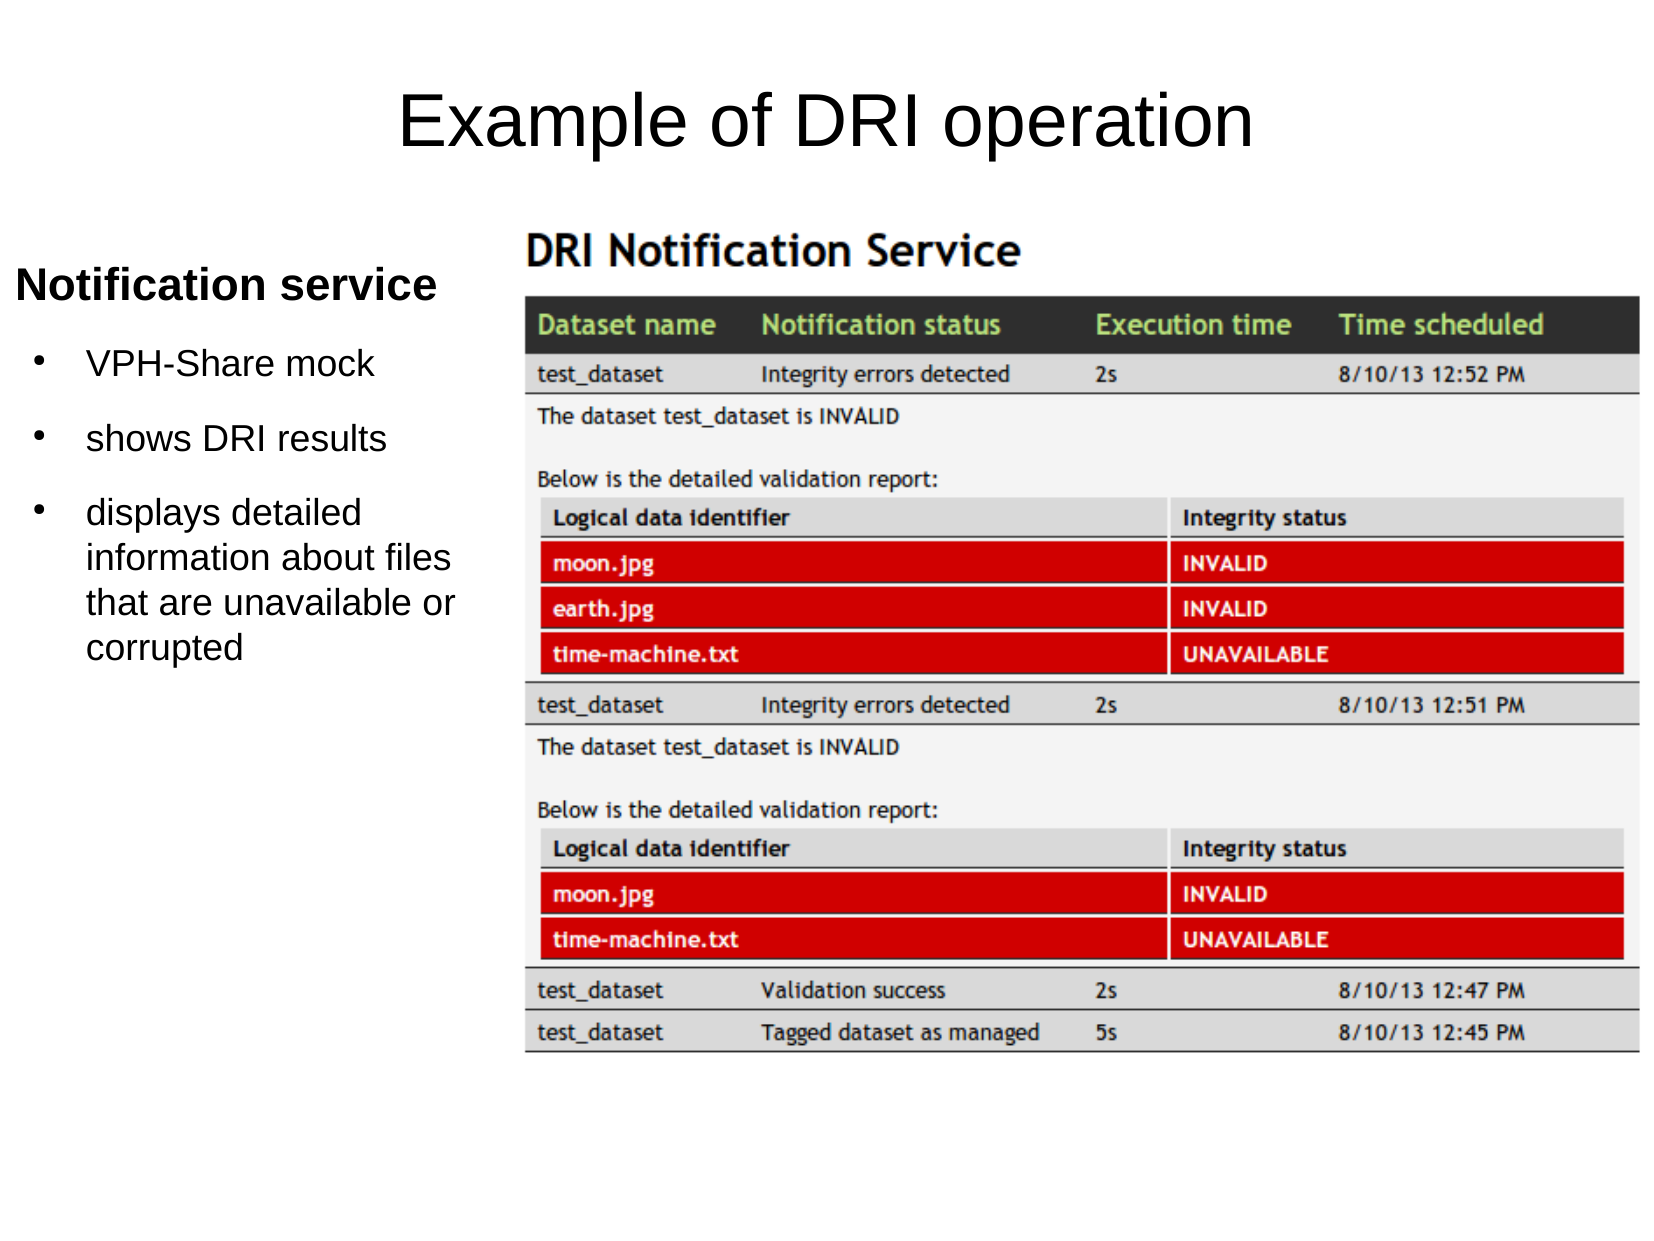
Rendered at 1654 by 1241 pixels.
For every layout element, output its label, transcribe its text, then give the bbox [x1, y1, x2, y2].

text_box Example of DRI operation [82, 45, 1571, 189]
picture [515, 223, 1654, 1066]
list Notification service VPH-Share mock shows DRI results displays detailed information about files that are unavailable or corrupted [15, 255, 511, 1241]
